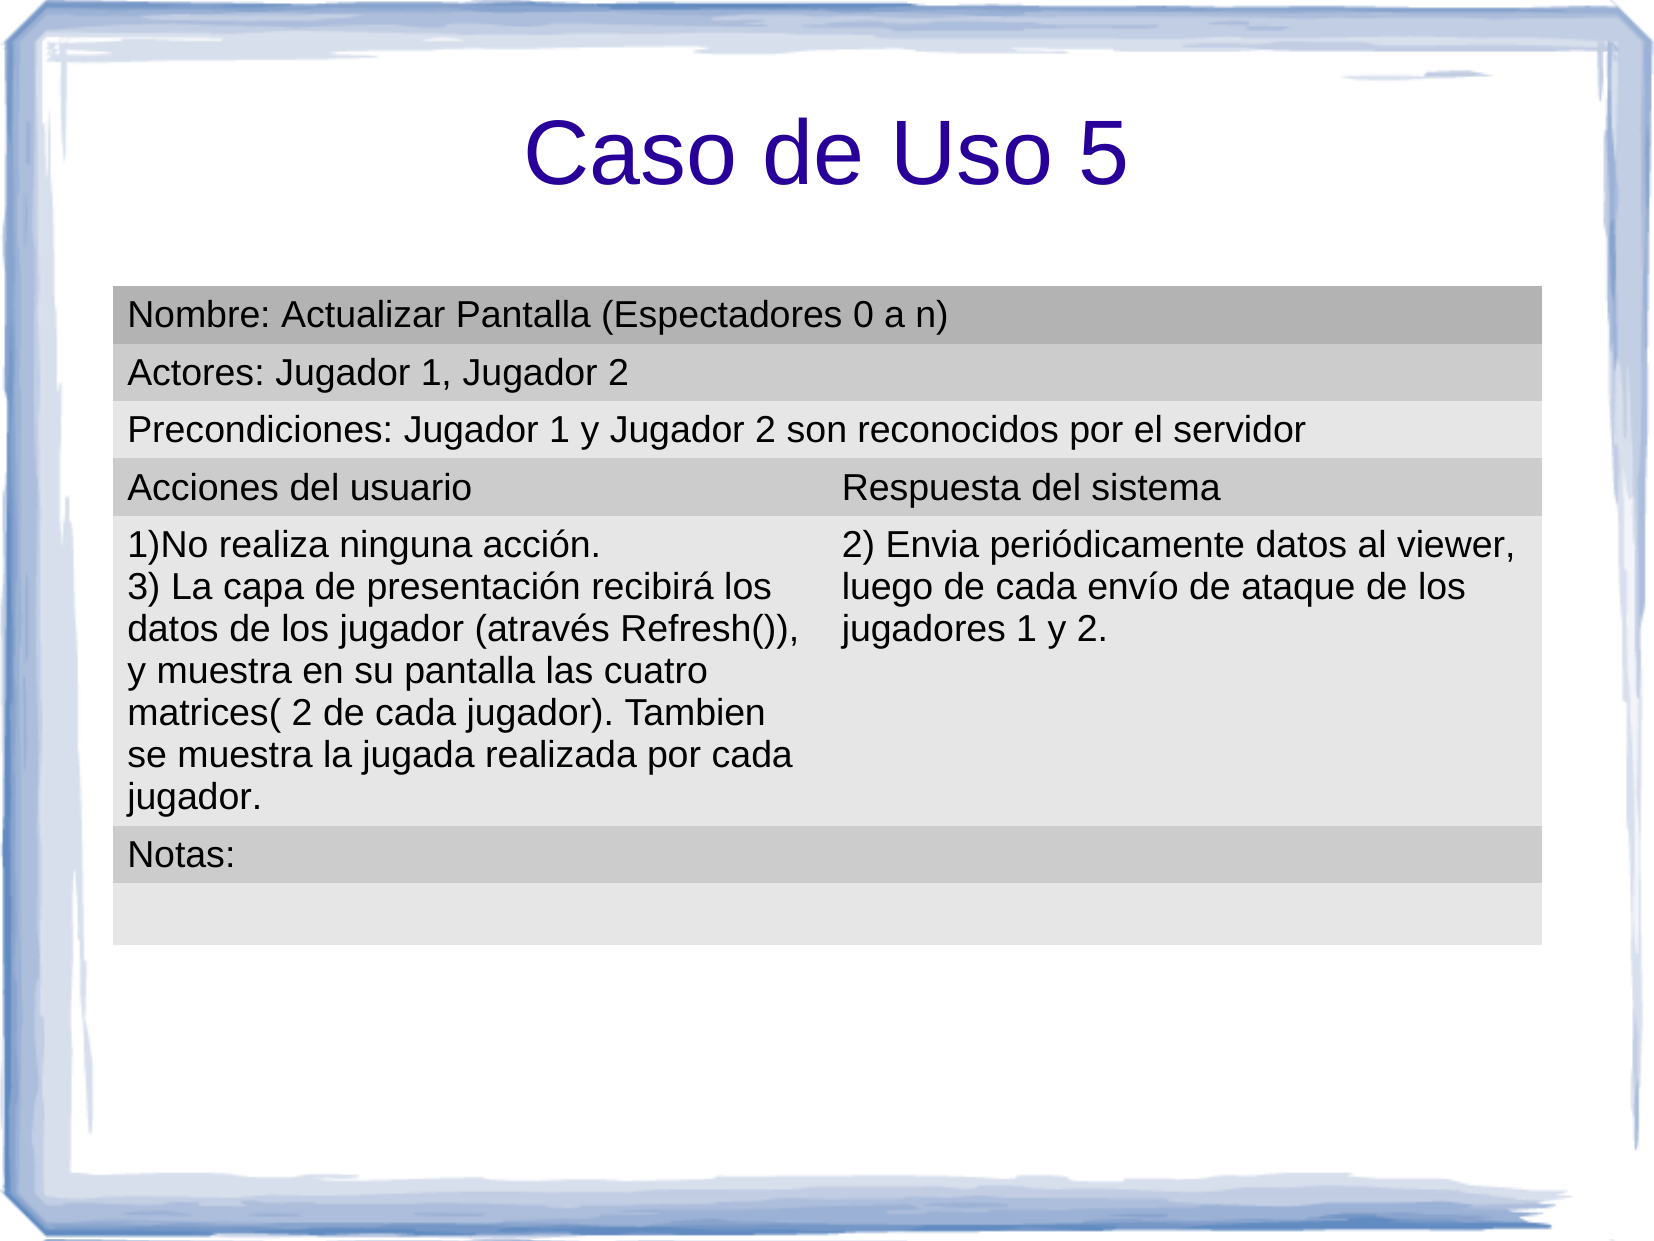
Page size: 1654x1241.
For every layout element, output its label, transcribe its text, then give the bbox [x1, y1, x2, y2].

table_cell Precondiciones: Jugador 1 y Jugador 2 son reconocidos por el servidor [113, 401, 1542, 458]
table_cell Respuesta del sistema [827, 458, 1542, 516]
picture [0, 0, 1654, 1241]
table_cell Acciones del usuario [113, 458, 827, 516]
table_cell [113, 883, 1542, 945]
table_cell 1)No realiza ninguna acción. 3) La capa de presentación recibirá los datos de los jugador (através Refresh()), y muestra en su pantalla las cuatro matrices( 2 de cada jugador). Tambien se muestra la jugada realizada por cada jugador. [113, 516, 827, 826]
table_header Nombre: Actualizar Pantalla (Espectadores 0 a n) [113, 286, 1542, 344]
table_cell 2) Envia periódicamente datos al viewer, luego de cada envío de ataque de los jugadores 1 y 2. [827, 516, 1542, 826]
table_cell Notas: [113, 826, 1542, 883]
title Caso de Uso 5 [82, 49, 1571, 257]
table_cell Actores: Jugador 1, Jugador 2 [113, 344, 1542, 401]
